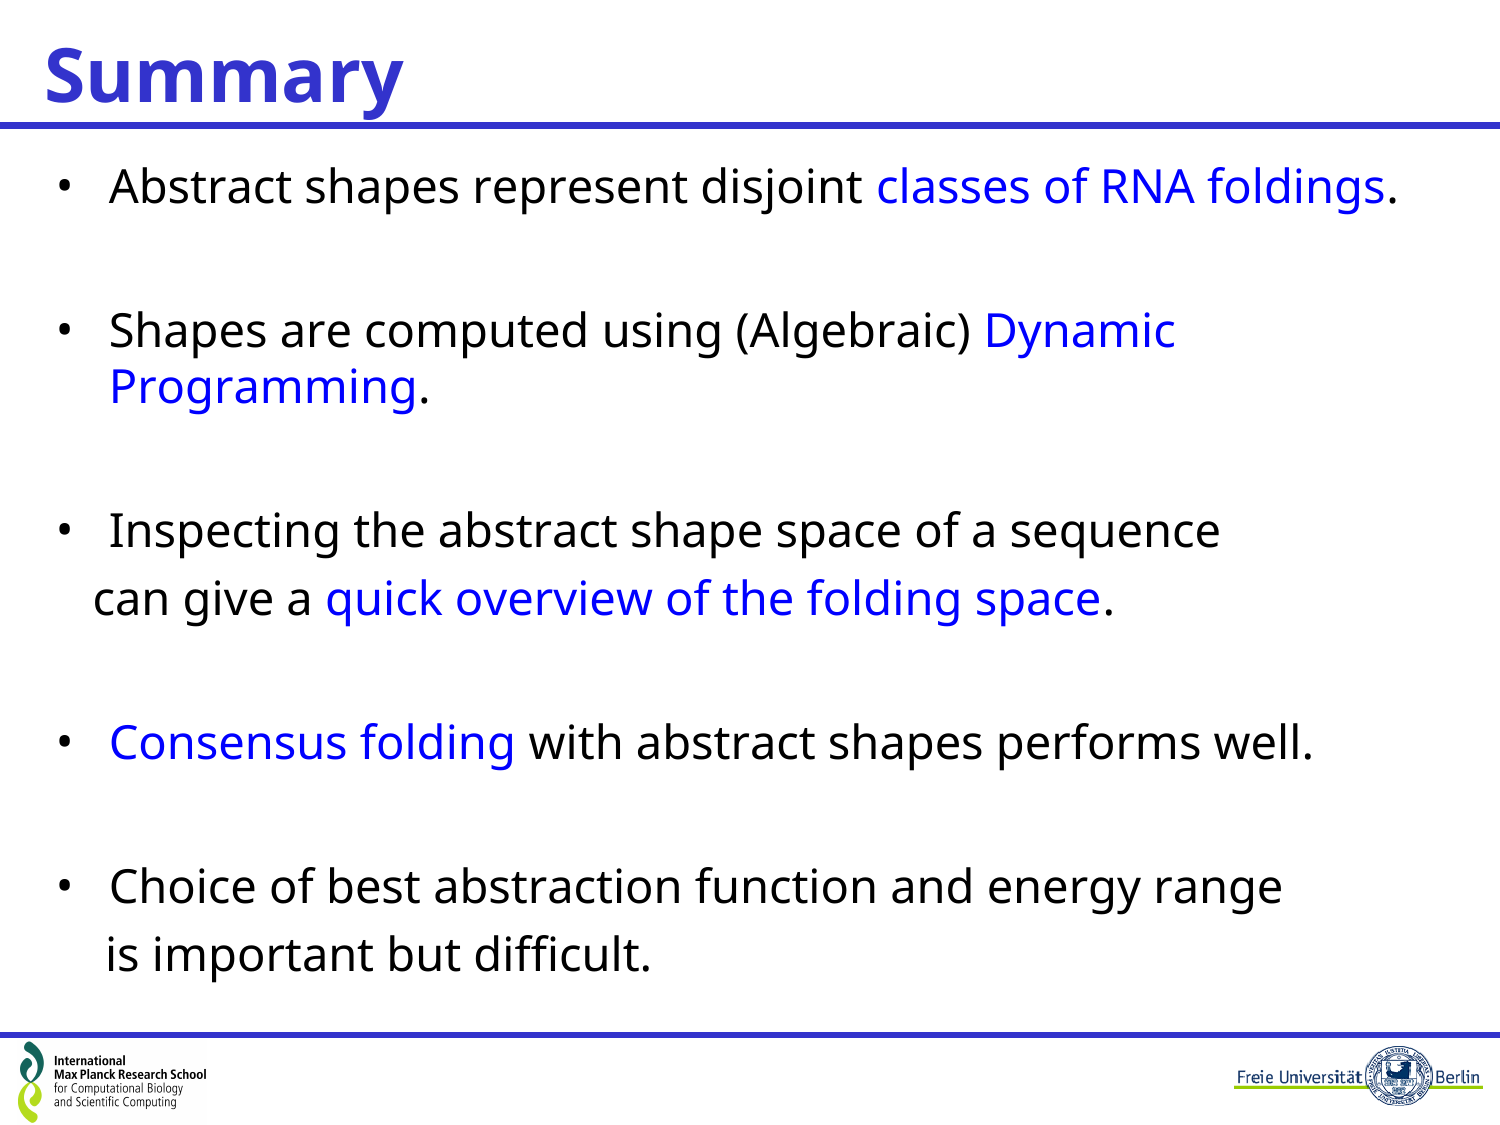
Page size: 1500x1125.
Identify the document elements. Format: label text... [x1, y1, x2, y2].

title Summary [29, 3, 1164, 142]
list Abstract shapes represent disjoint classes of RNA foldings. Shapes are computed using (Algebraic) Dynamic Programming. Inspecting the abstract shape space of a sequence can give a quick overview of the folding space. Consensus folding with abstract shapes performs well. Choice of best abstraction function and energy range is important but difficult. [41, 148, 1453, 1000]
picture [1234, 1046, 1483, 1106]
picture [17, 1039, 207, 1125]
